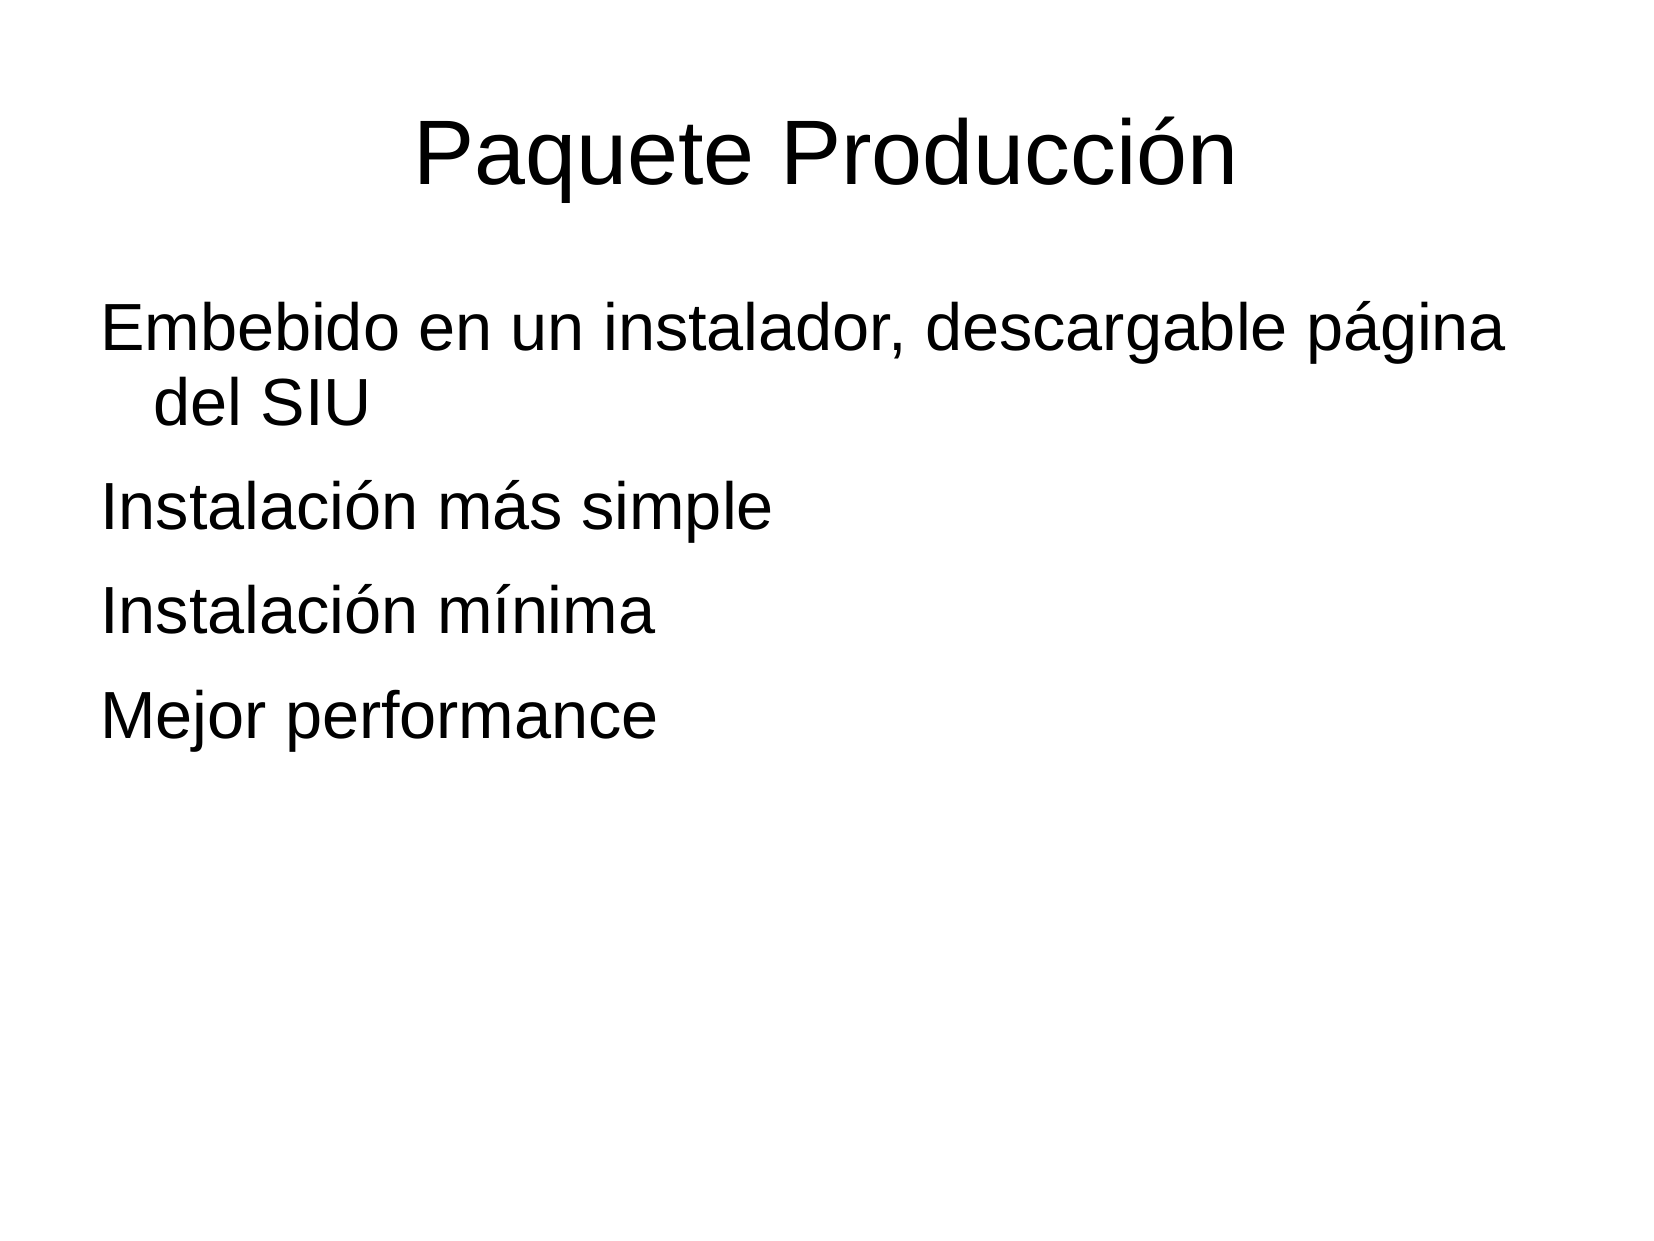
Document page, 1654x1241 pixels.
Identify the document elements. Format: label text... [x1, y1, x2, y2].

list Embebido en un instalador, descargable página del SIU Instalación más simple Instalación mínima Mejor performance [82, 290, 1571, 1094]
title Paquete Producción [82, 49, 1571, 257]
